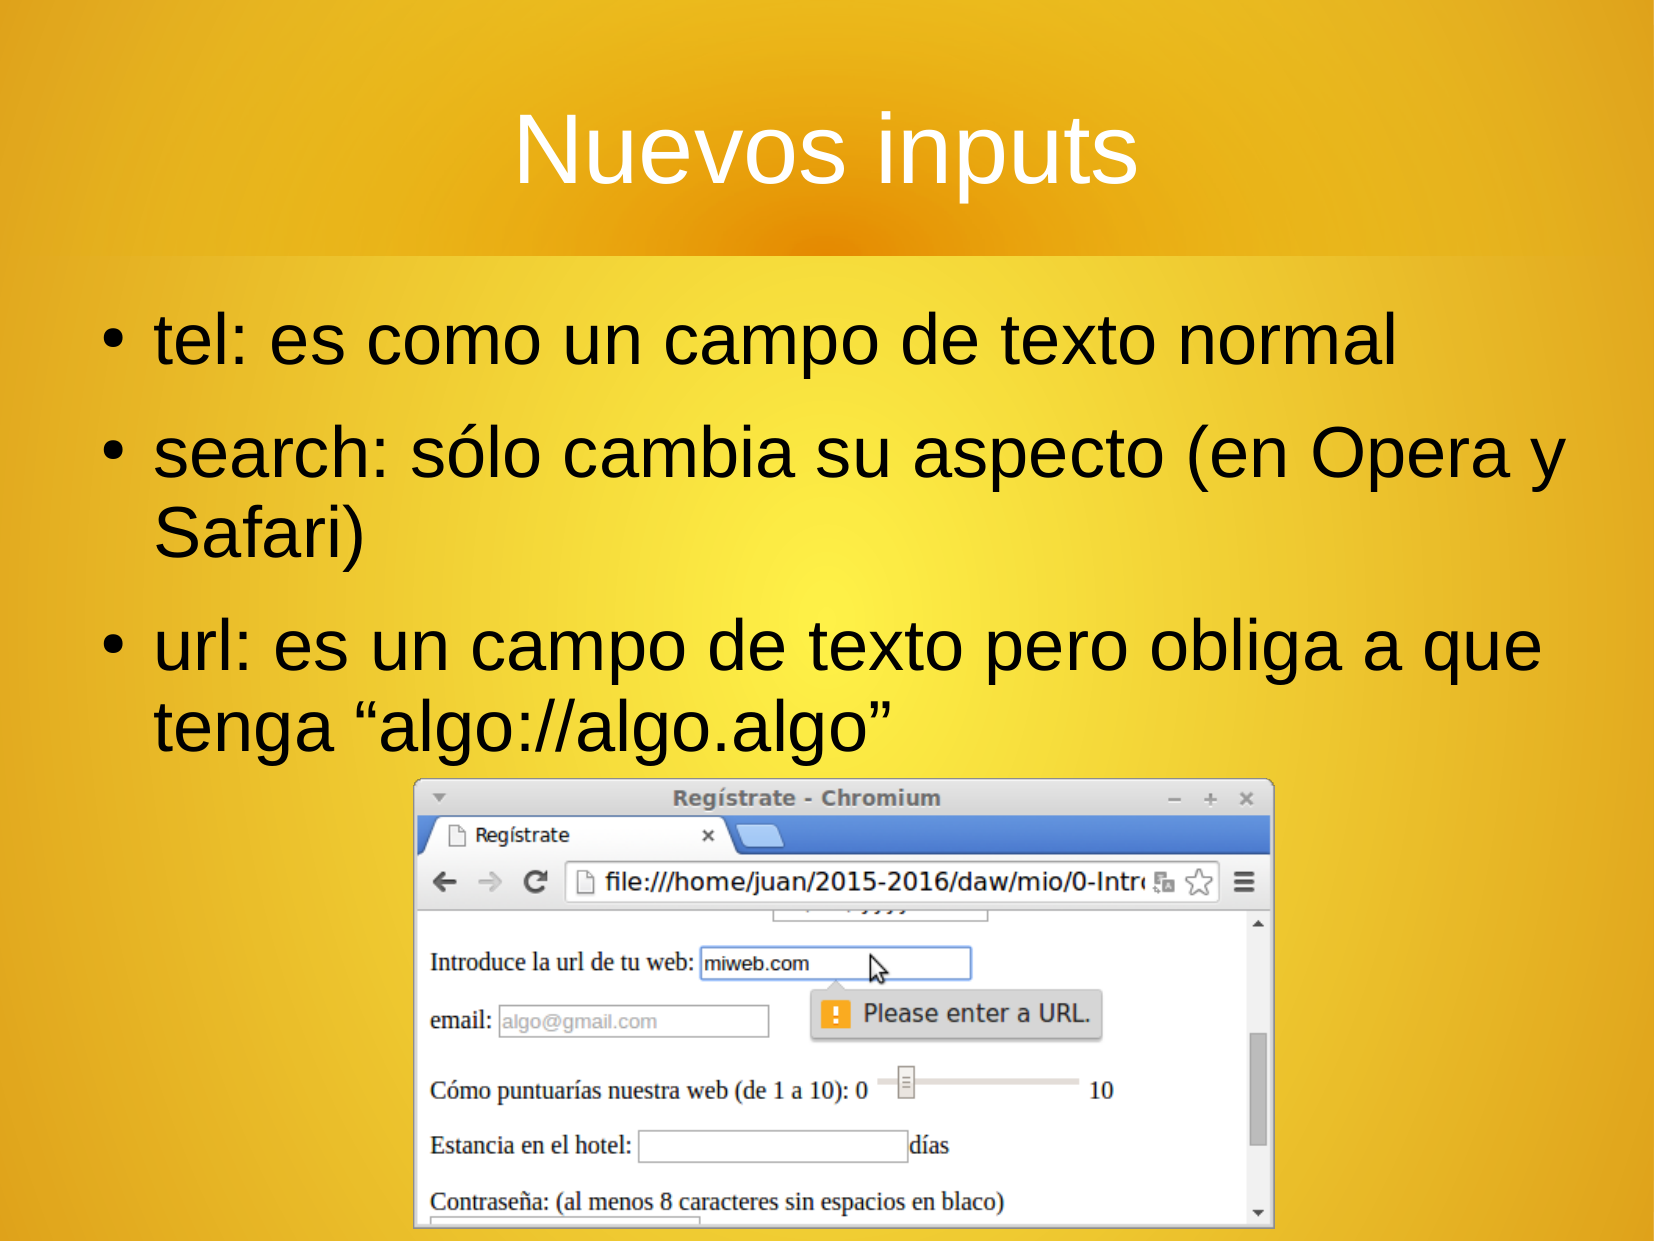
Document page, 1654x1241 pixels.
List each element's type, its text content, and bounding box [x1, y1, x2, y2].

picture [413, 778, 1275, 1229]
title Nuevos inputs [82, 47, 1571, 252]
list tel: es como un campo de texto normal search: sólo cambia su aspecto (en Opera y Safari) url: es un campo de texto pero obliga a que tenga “algo://algo.algo” [82, 299, 1571, 1170]
